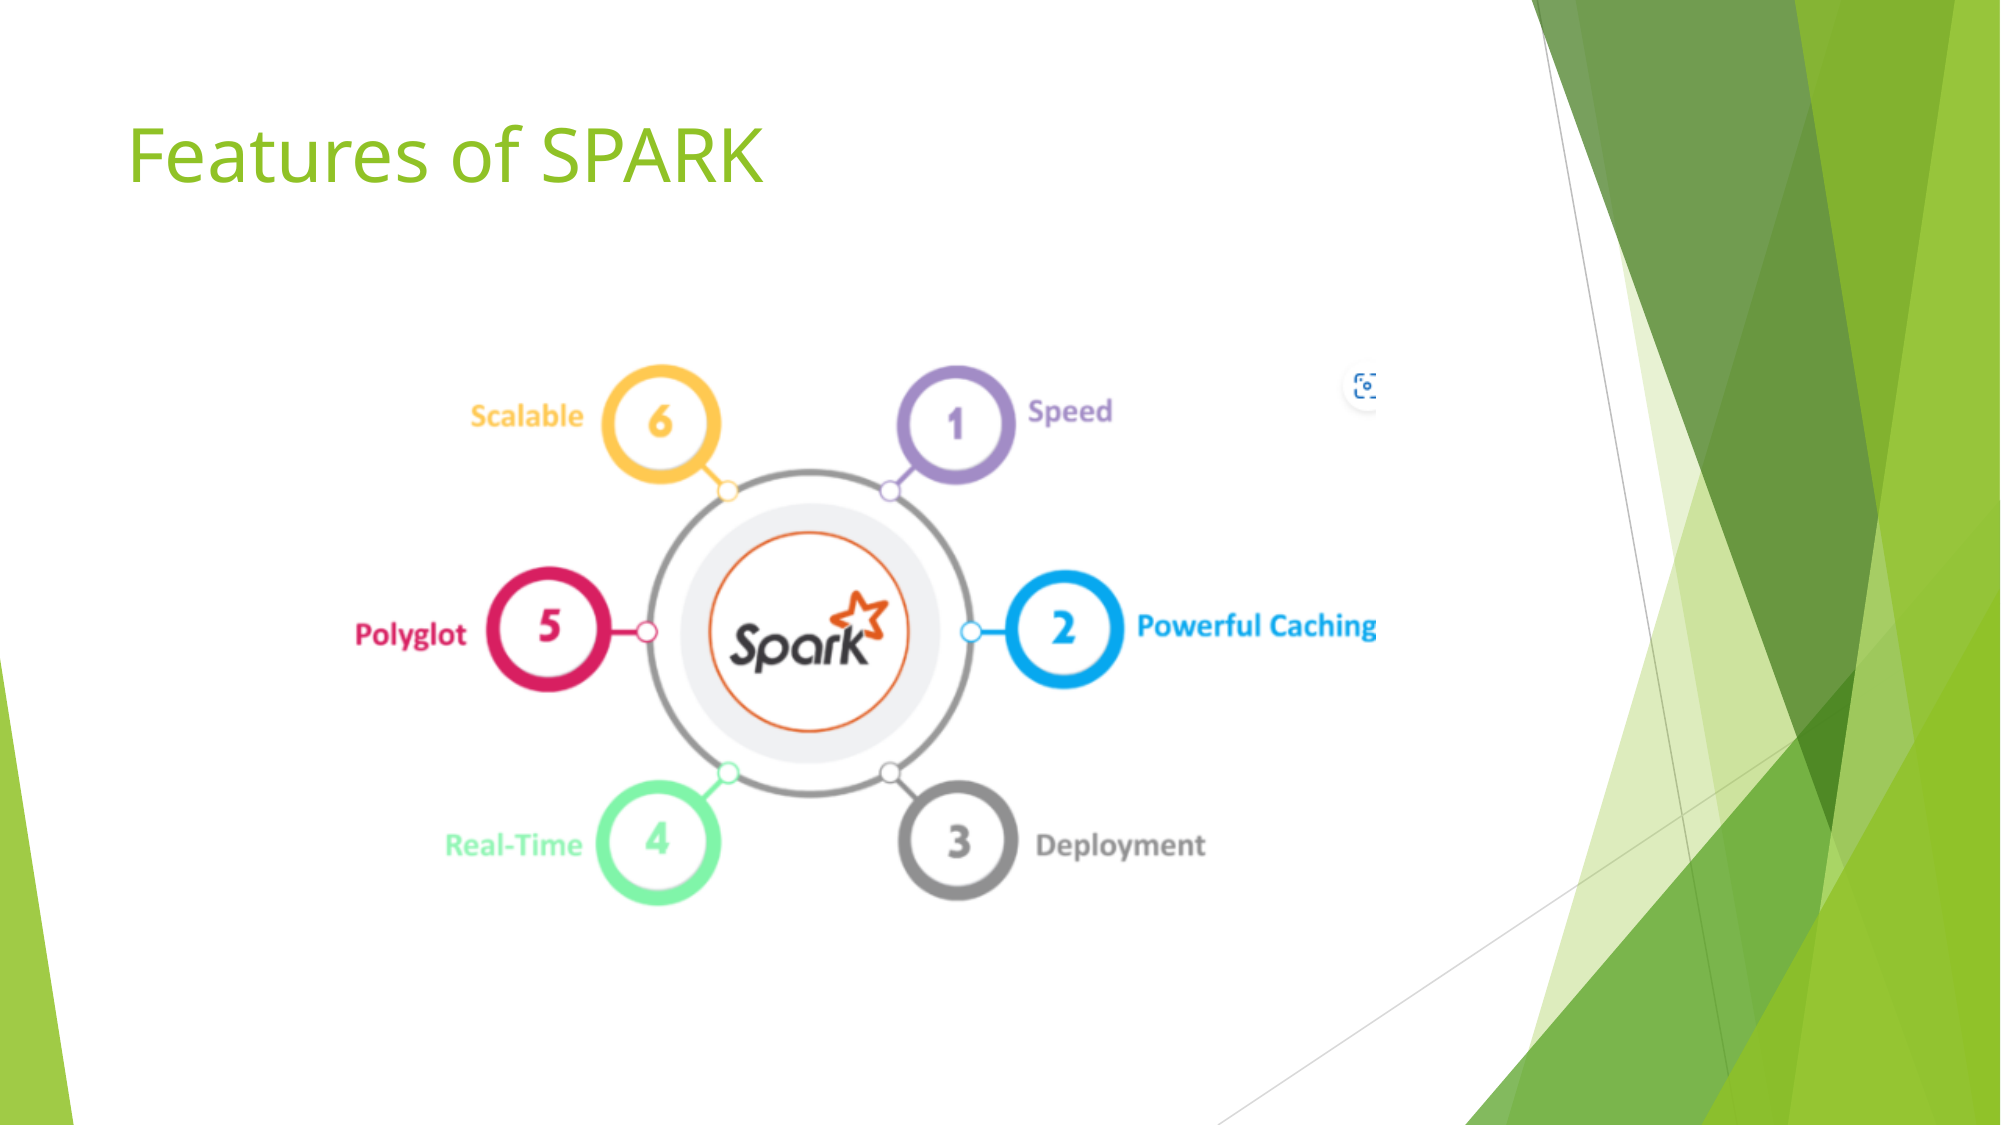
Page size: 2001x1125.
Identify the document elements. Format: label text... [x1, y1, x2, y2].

title Features of SPARK [111, 99, 1522, 317]
picture [316, 344, 1376, 929]
